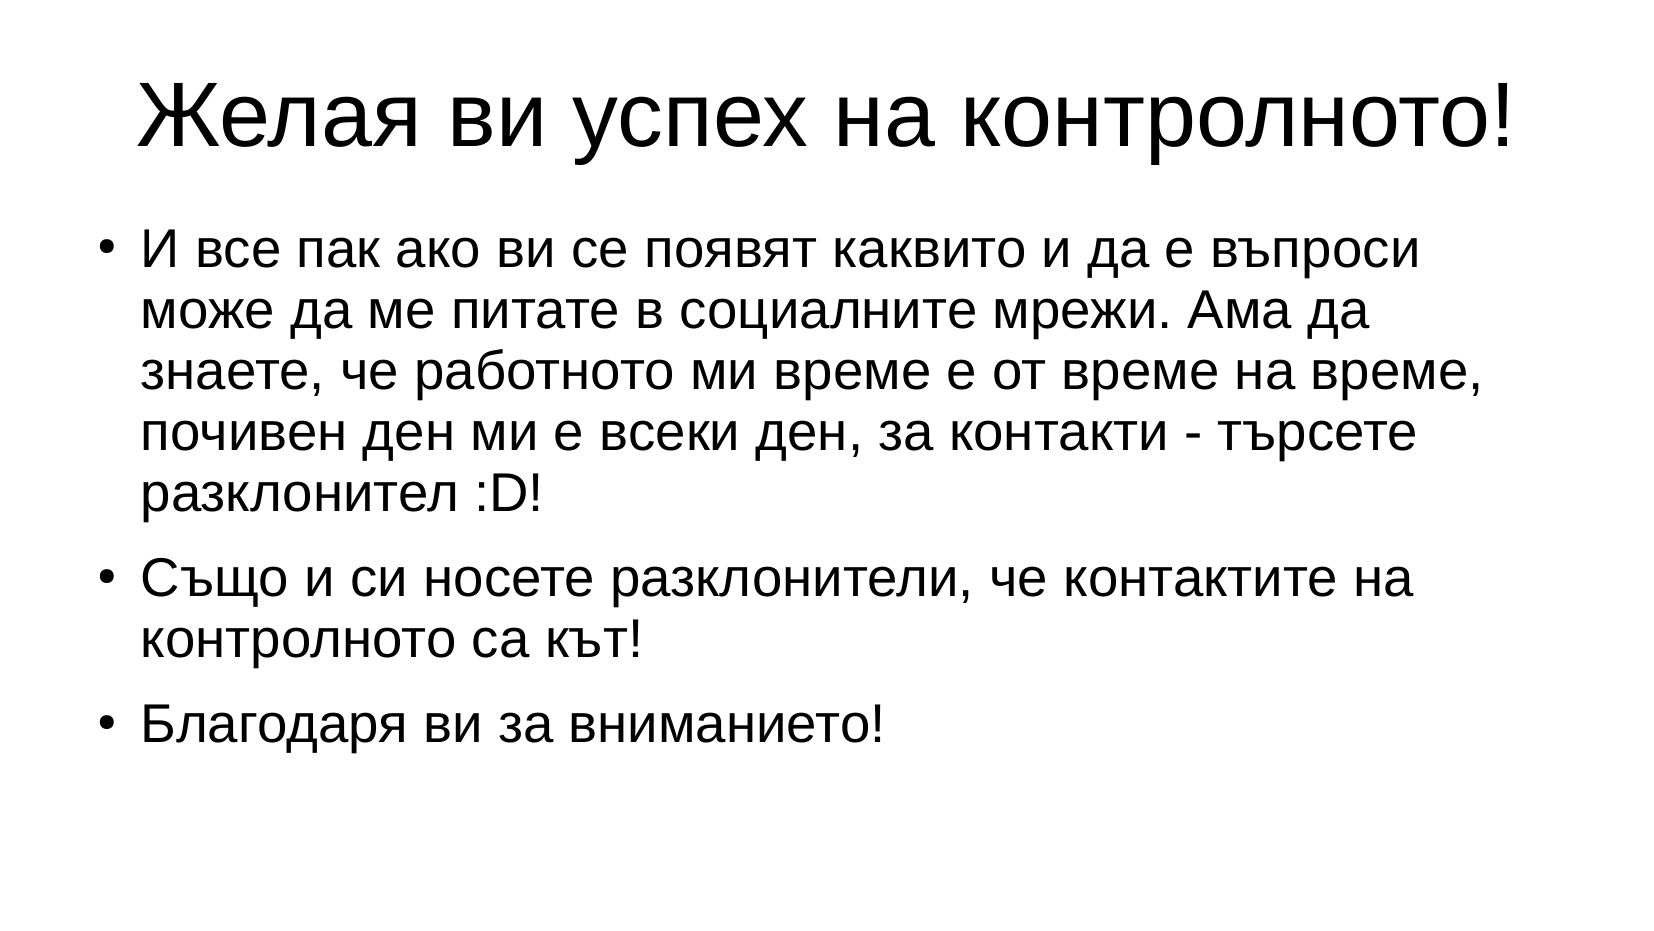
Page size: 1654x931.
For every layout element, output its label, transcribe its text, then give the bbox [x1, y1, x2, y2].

list И все пак ако ви се появят каквито и да е въпроси може да ме питате в социалните мрежи. Ама да знаете, че работното ми време е от време на време, почивен ден ми е всеки ден, за контакти - търсете разклонител :D! Също и си носете разклонители, че контактите на контролното са кът! Благодаря ви за вниманието! [82, 217, 1571, 758]
title Желая ви успех на контролното! [82, 37, 1571, 193]
